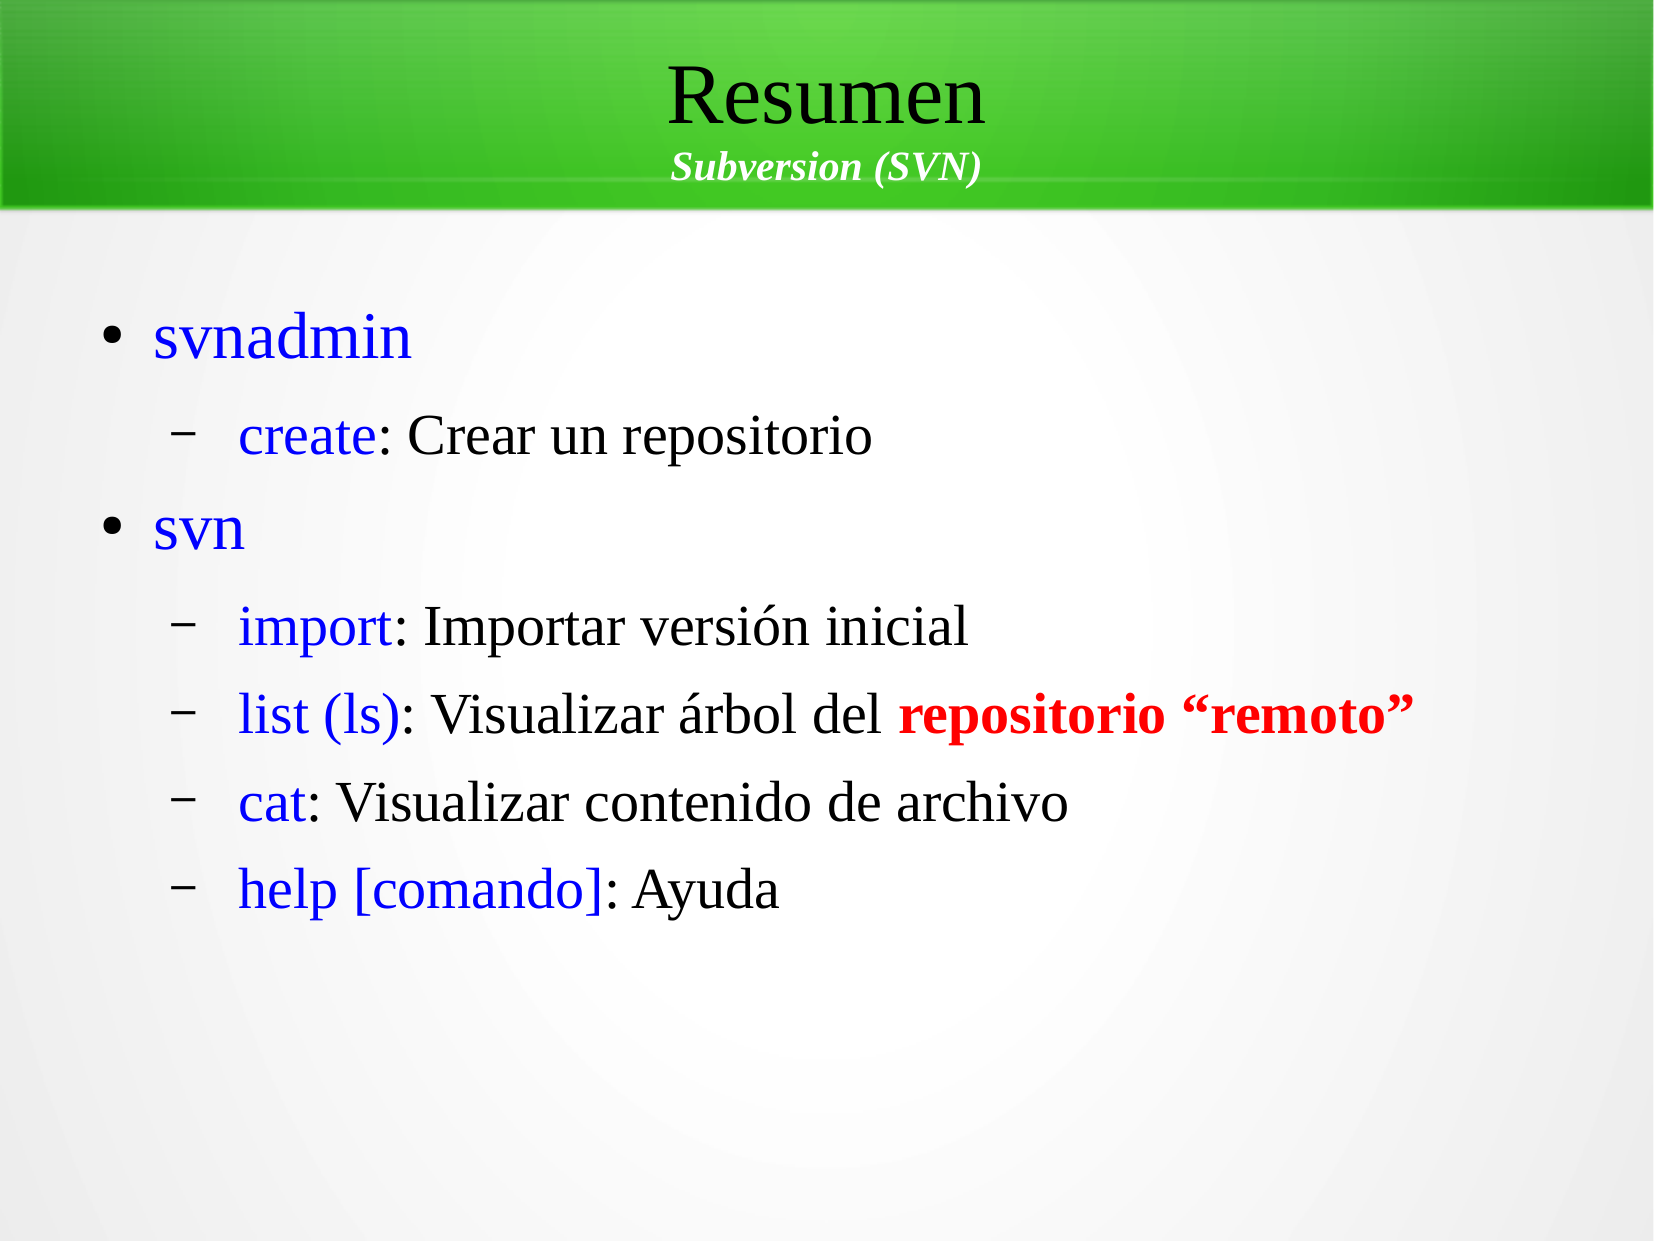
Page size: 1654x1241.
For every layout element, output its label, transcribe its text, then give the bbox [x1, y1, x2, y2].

list svnadmin create: Crear un repositorio svn import: Importar versión inicial list (ls): Visualizar árbol del repositorio “remoto” cat: Visualizar contenido de archivo help [comando]: Ayuda [82, 299, 1571, 1019]
title Resumen Subversion (SVN) [82, 46, 1571, 190]
picture [0, 0, 1654, 1241]
